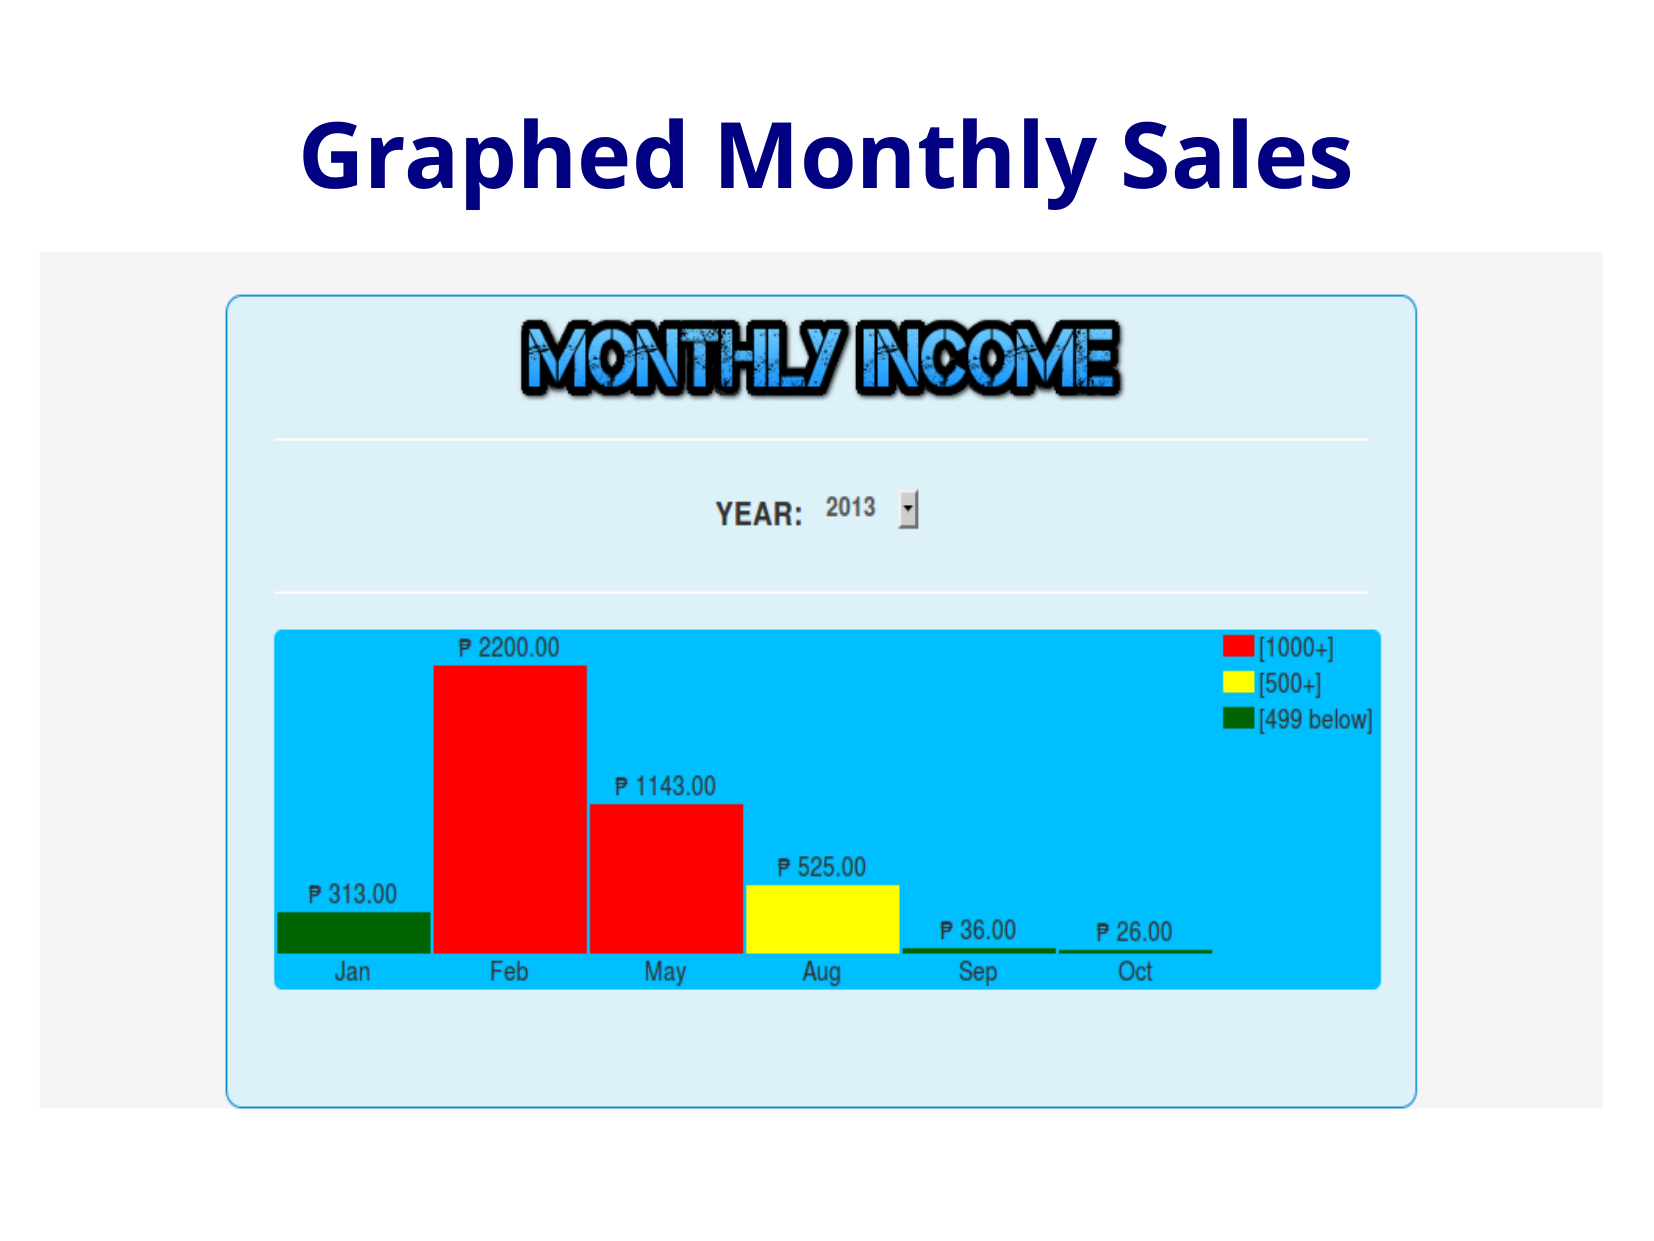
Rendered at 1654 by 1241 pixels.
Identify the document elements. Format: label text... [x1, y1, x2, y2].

title Graphed Monthly Sales [82, 49, 1571, 252]
picture [29, 252, 1608, 1152]
